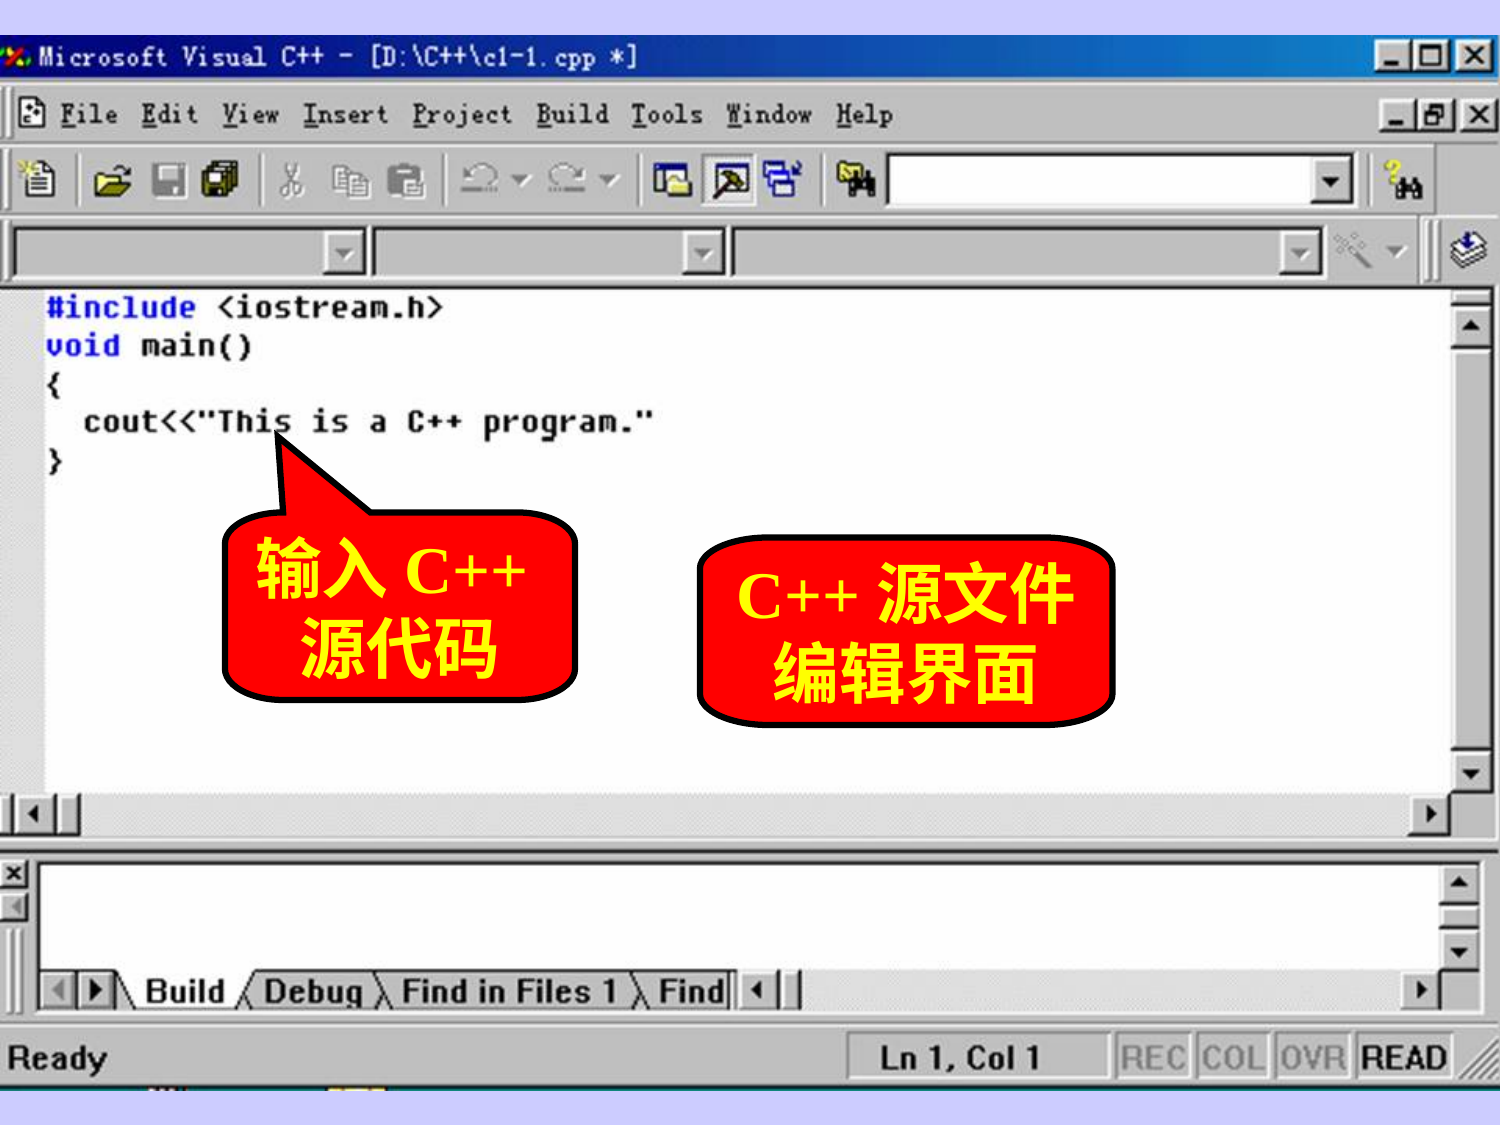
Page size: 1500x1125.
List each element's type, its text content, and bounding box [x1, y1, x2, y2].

picture [0, 35, 1500, 1091]
text_box 输入C++源代码 [224, 436, 576, 700]
text_box <编号> [1074, 1091, 1388, 1101]
text_box C++源文件编辑界面 [699, 537, 1113, 726]
